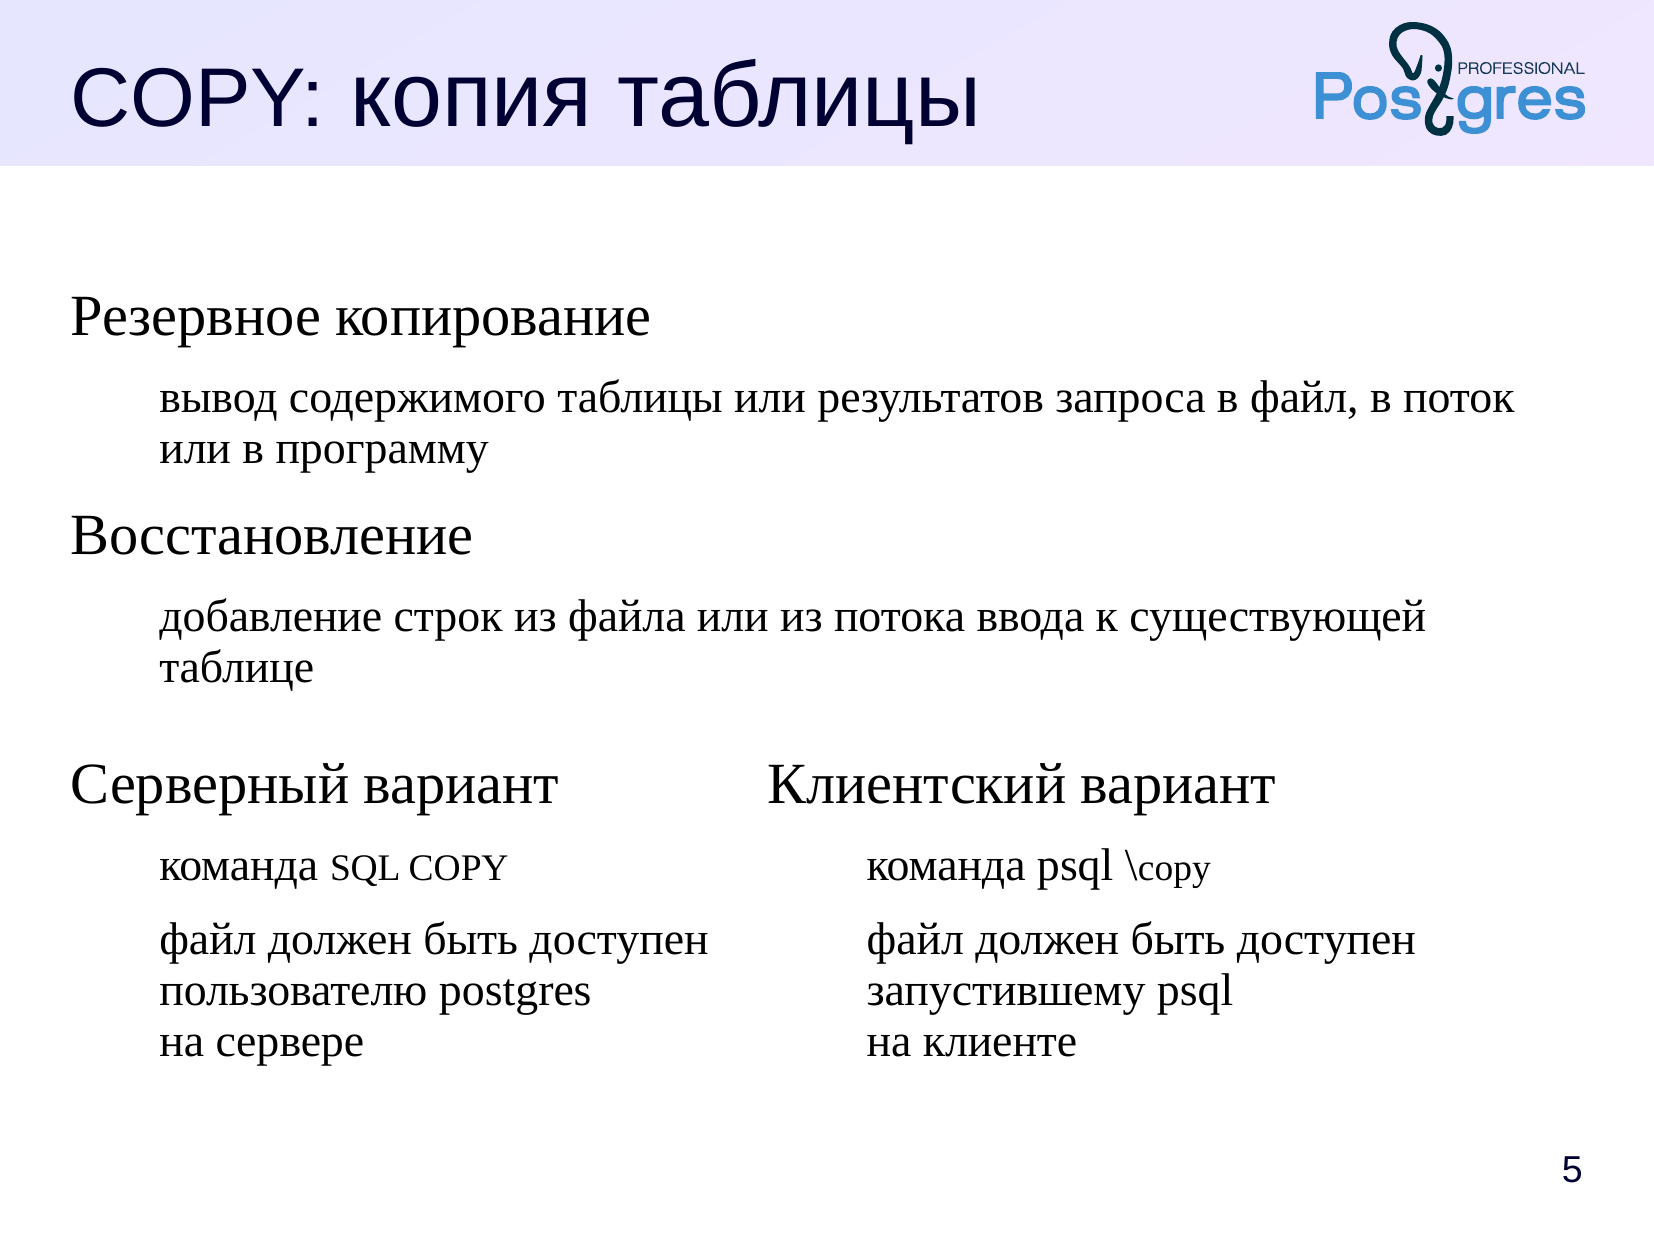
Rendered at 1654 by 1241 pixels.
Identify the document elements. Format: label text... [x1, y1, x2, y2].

list Резервное копирование вывод содержимого таблицы или результатов запроса в файл, в поток или в программу Восстановление добавление строк из файла или из потока ввода к существующей таблице Серверный вариант Клиентский вариант команда SQL COPY команда psql \copy файл должен быть доступен файл должен быть доступен пользователю postgres запустившему psql на сервере на клиенте [70, 283, 1583, 1134]
title COPY: копия таблицы [70, 43, 1241, 147]
